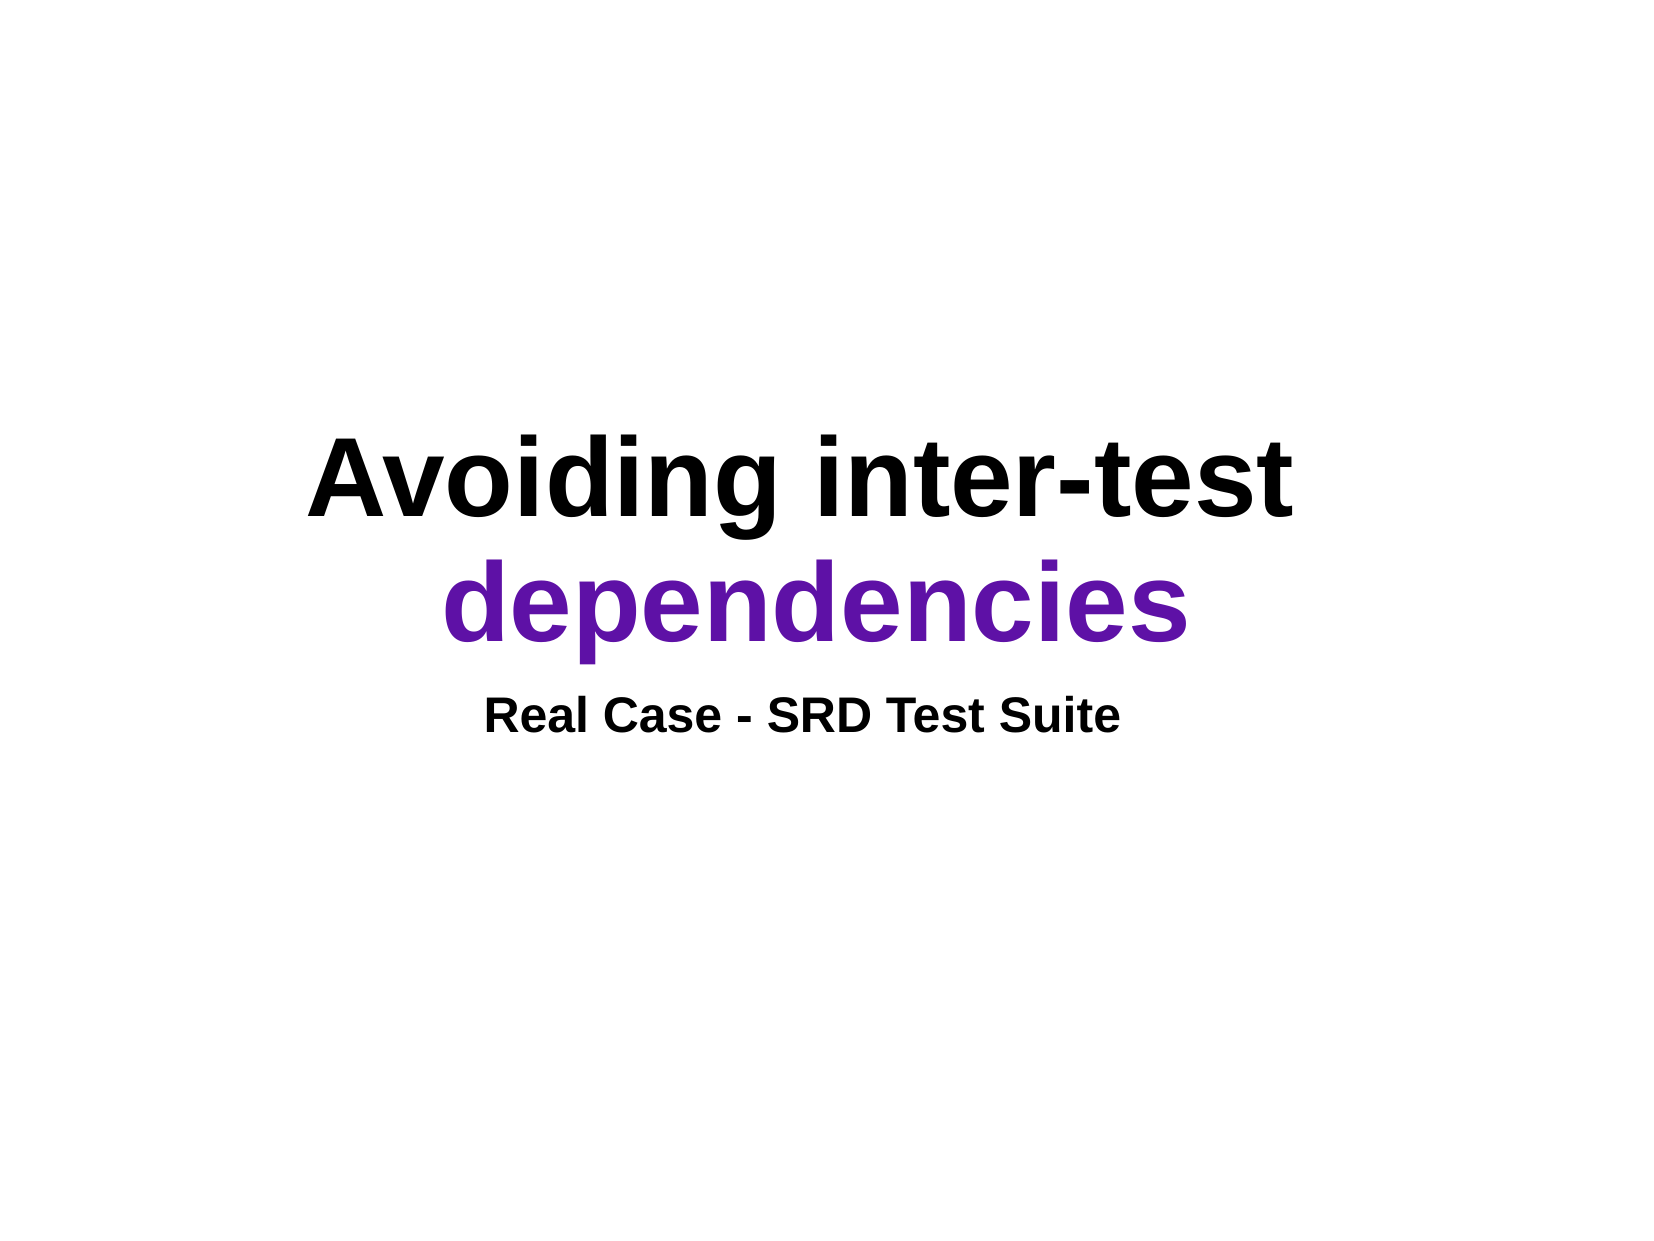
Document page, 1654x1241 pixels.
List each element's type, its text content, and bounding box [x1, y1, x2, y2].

title Avoiding inter-test dependencies [71, 414, 1561, 666]
text_box Real Case - SRD Test Suite [450, 679, 1156, 751]
